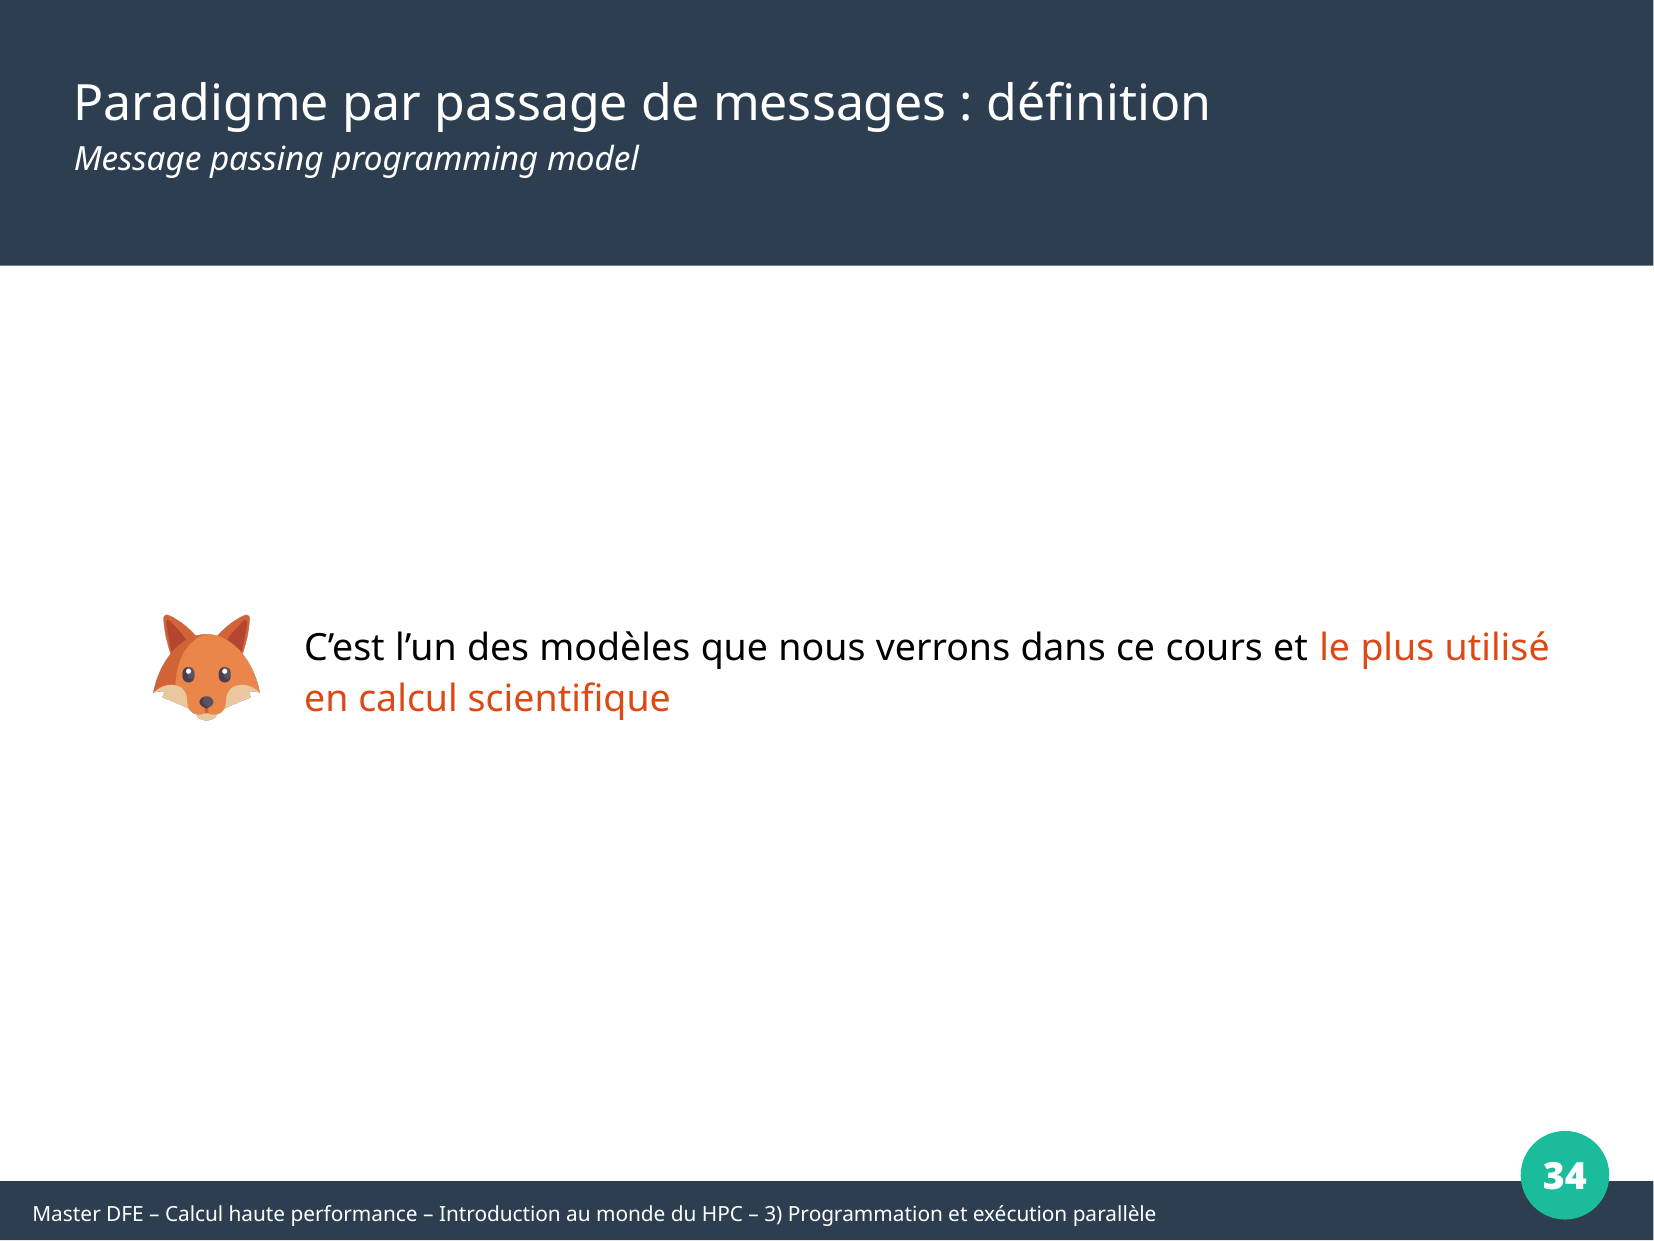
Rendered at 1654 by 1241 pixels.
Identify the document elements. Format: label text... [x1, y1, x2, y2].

text_box C’est l’un des modèles que nous verrons dans ce cours et le plus utilisé en calcul scientifique [289, 612, 1565, 730]
text_box Paradigme par passage de messages : définition Message passing programming model [59, 59, 1619, 209]
picture [153, 614, 260, 721]
text_box Master DFE – Calcul haute performance – Introduction au monde du HPC – 3) Programmation et exécution parallèle [17, 1191, 1436, 1235]
